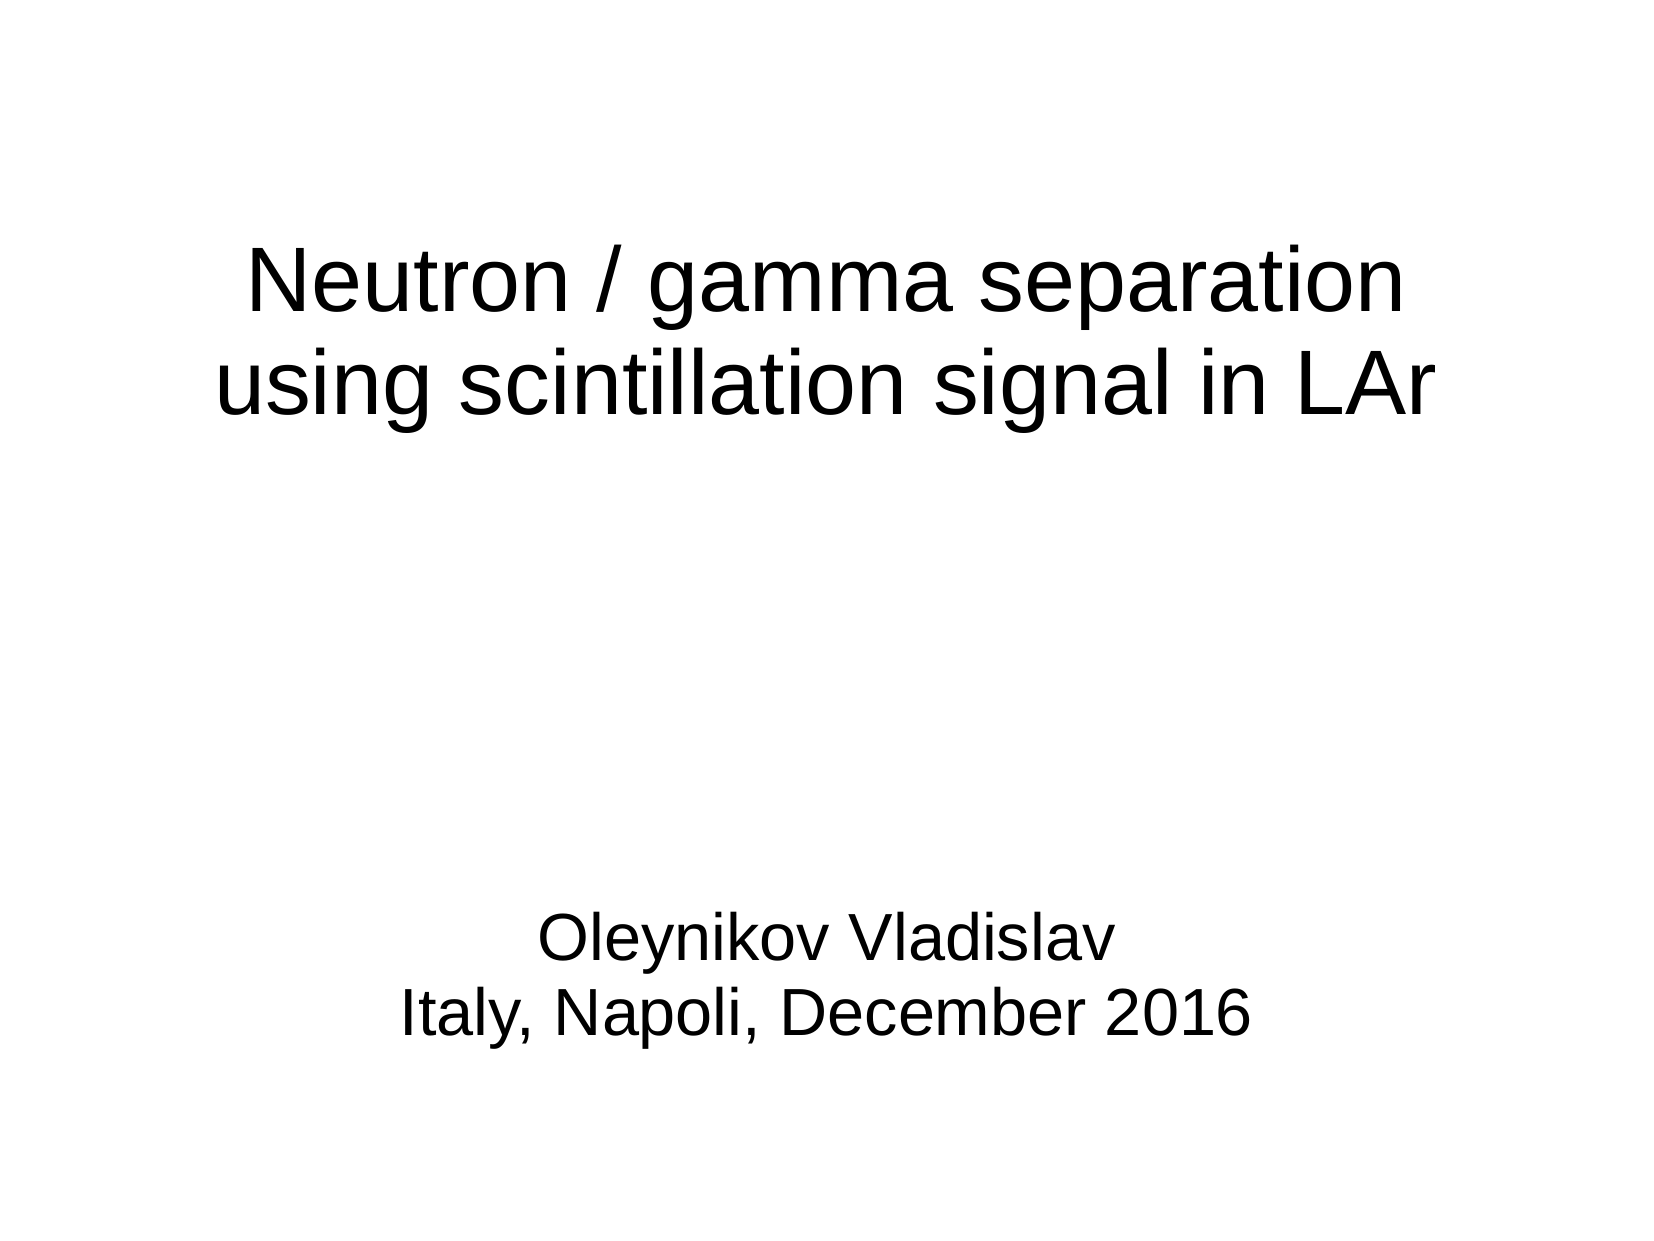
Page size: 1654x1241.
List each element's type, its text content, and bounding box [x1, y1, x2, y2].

subtitle Oleynikov Vladislav Italy, Napoli, December 2016 [82, 885, 1571, 1141]
title Neutron / gamma separation using scintillation signal in LAr [82, 227, 1571, 436]
